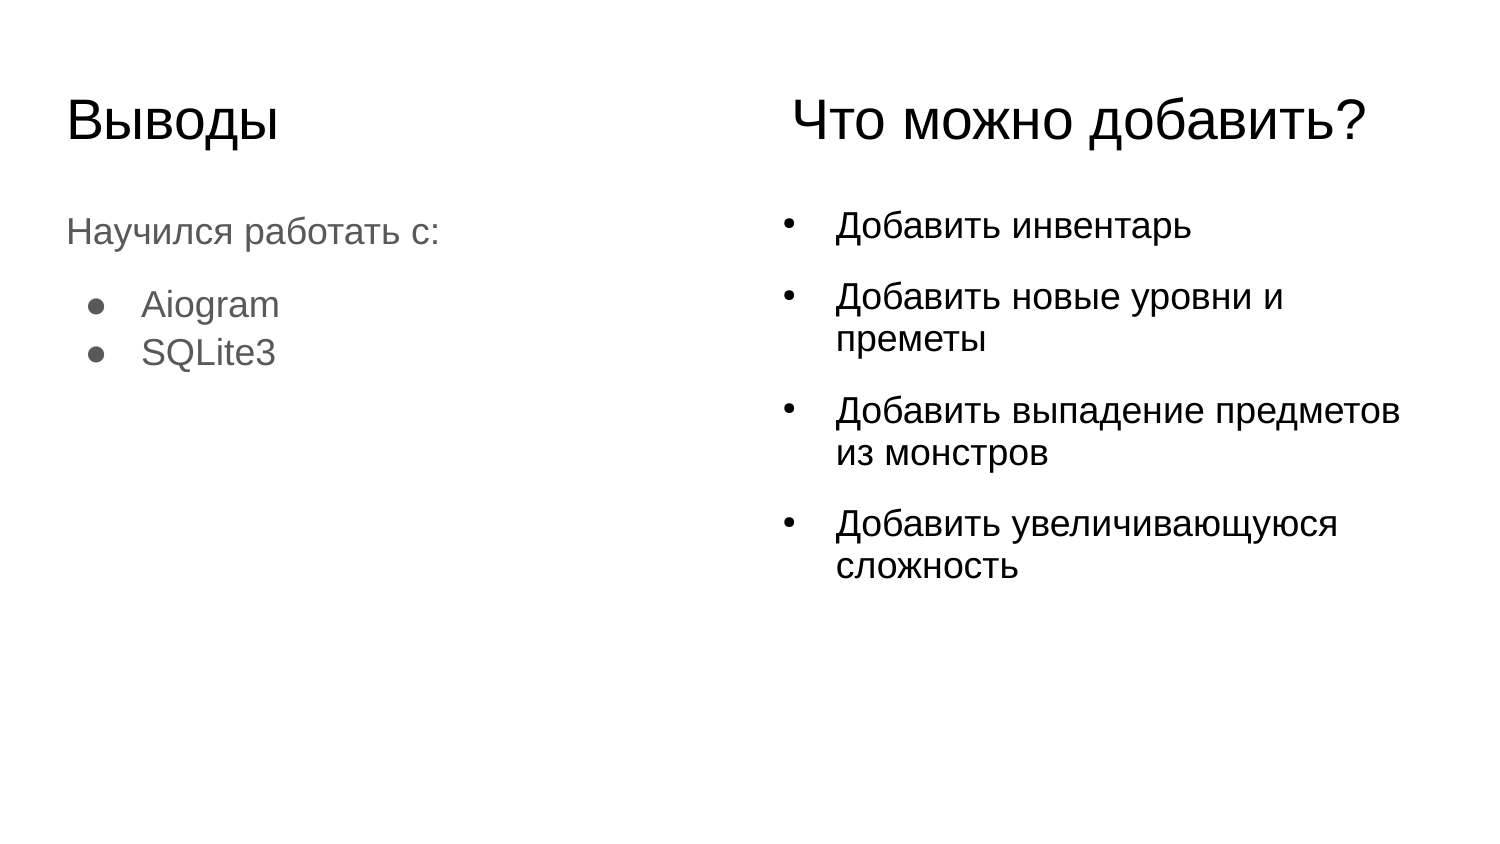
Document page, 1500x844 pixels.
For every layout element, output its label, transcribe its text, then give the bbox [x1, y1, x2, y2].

title Что можно добавить? [776, 72, 1476, 167]
list Добавить инвентарь Добавить новые уровни и преметы Добавить выпадение предметов из монстров Добавить увеличивающуюся сложность [750, 189, 1449, 750]
title Выводы [51, 72, 750, 167]
list Научился работать с: Aiogram SQLite3 [51, 189, 750, 750]
